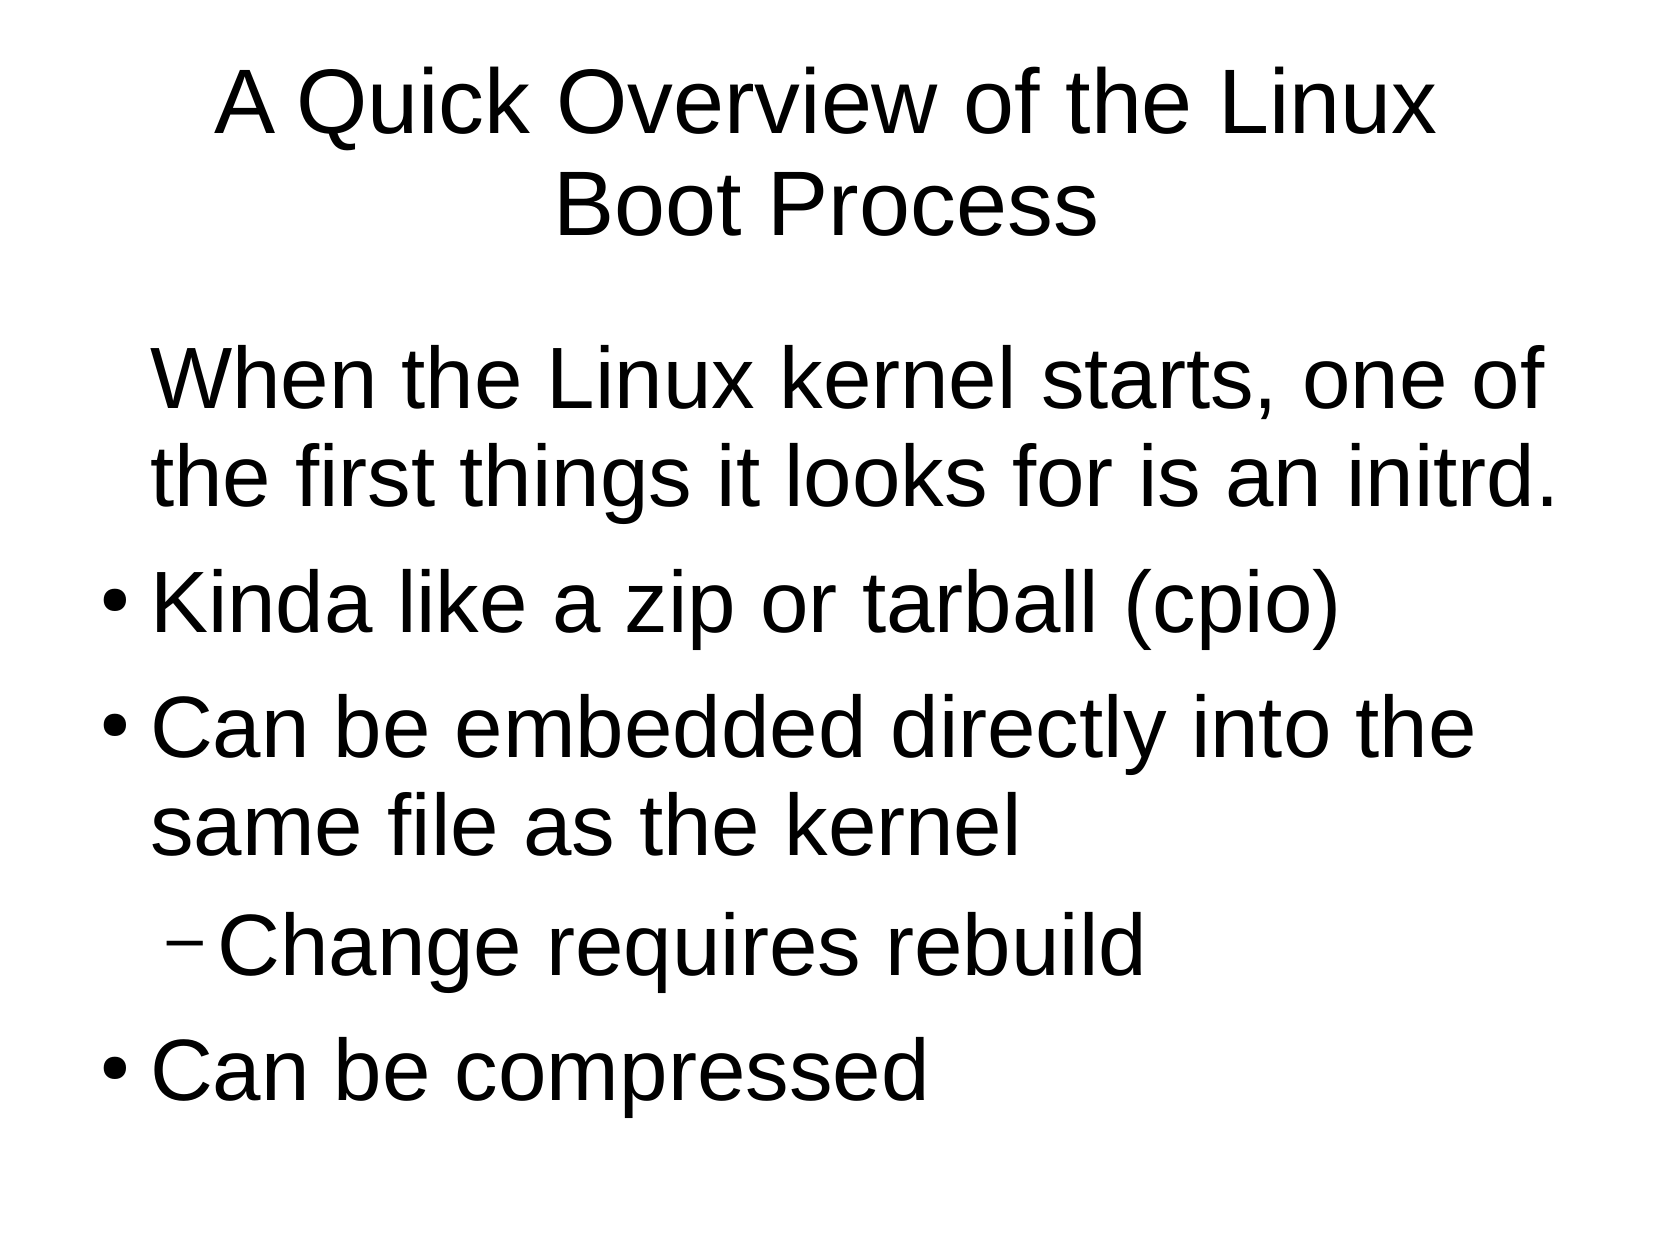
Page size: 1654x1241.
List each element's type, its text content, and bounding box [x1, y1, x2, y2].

title A Quick Overview of the Linux Boot Process [82, 49, 1571, 257]
list When the Linux kernel starts, one of the first things it looks for is an initrd. Kinda like a zip or tarball (cpio) Can be embedded directly into the same file as the kernel Change requires rebuild Can be compressed [82, 330, 1571, 1216]
